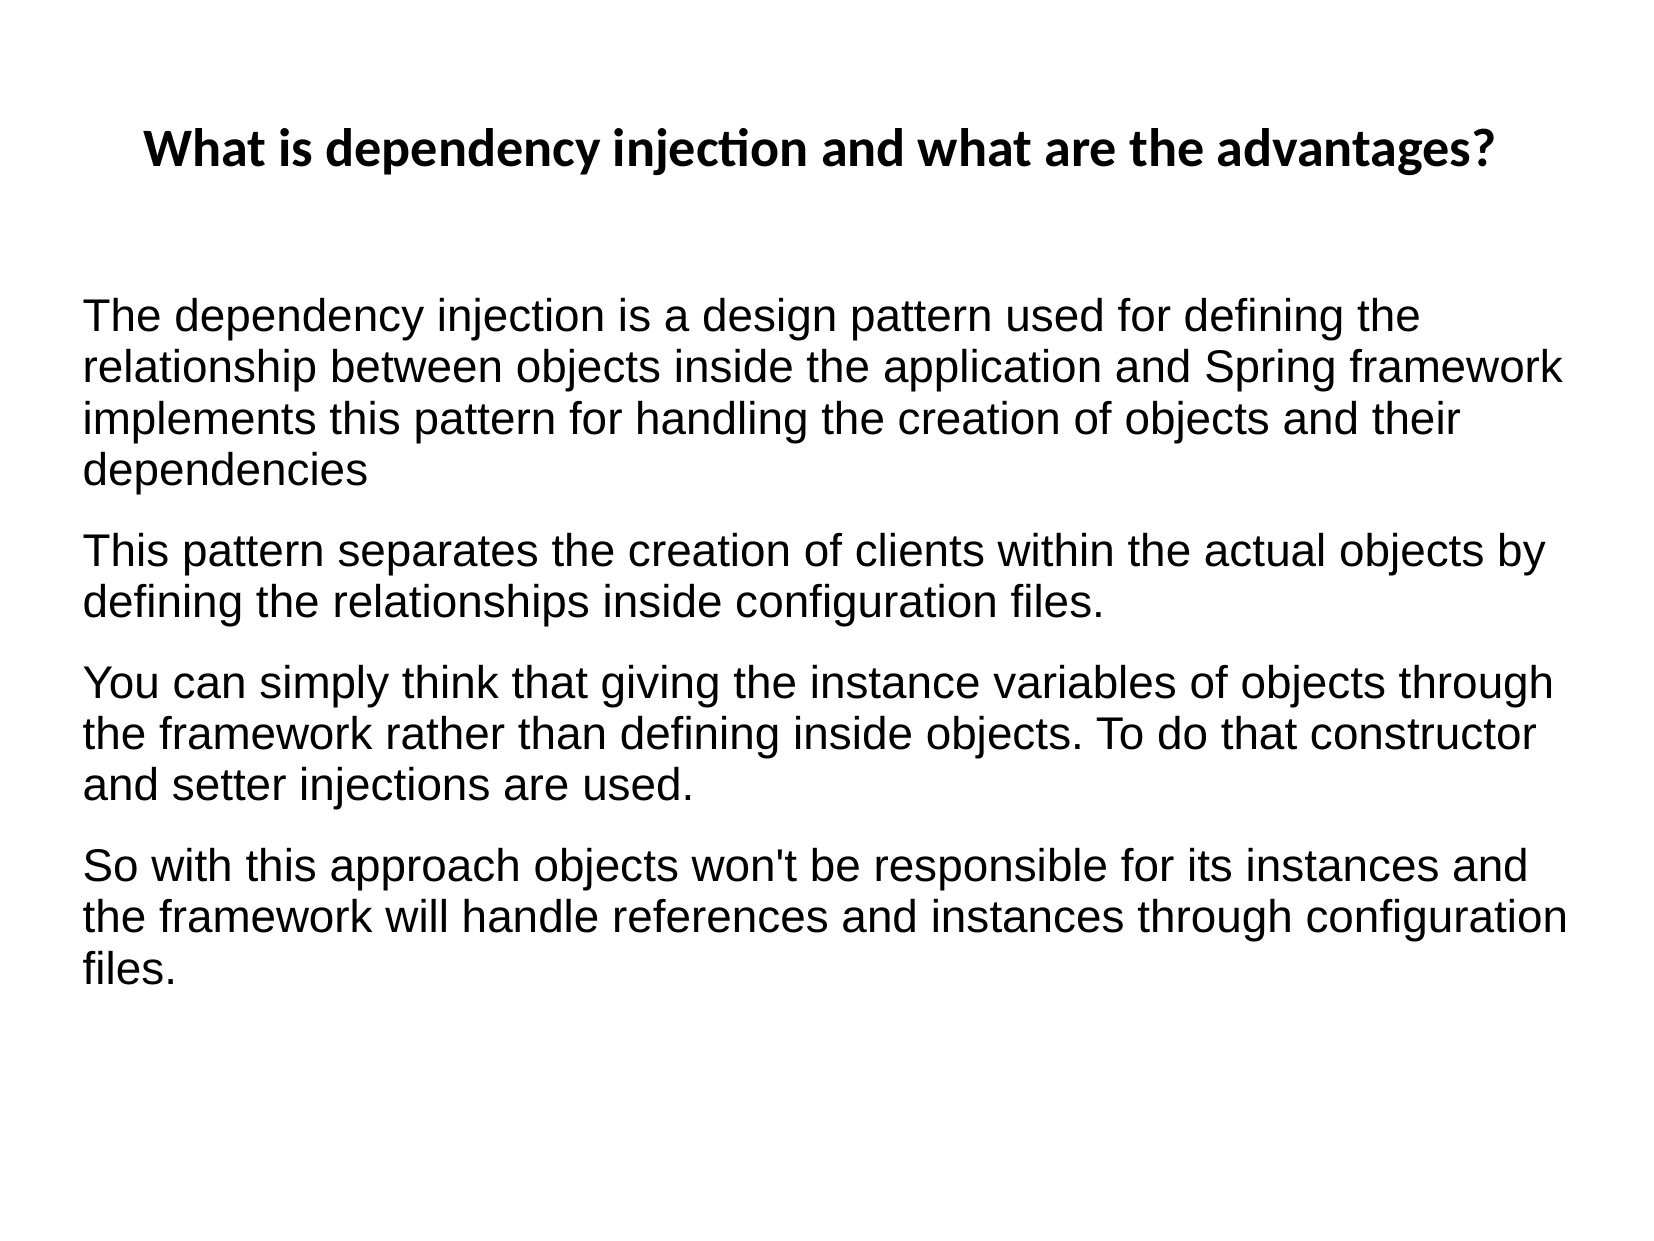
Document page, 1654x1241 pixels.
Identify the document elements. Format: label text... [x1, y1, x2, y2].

title What is dependency injection and what are the advantages? [82, 49, 1571, 257]
list The dependency injection is a design pattern used for defining the relationship between objects inside the application and Spring framework implements this pattern for handling the creation of objects and their dependencies This pattern separates the creation of clients within the actual objects by defining the relationships inside configuration files. You can simply think that giving the instance variables of objects through the framework rather than defining inside objects. To do that constructor and setter injections are used. So with this approach objects won't be responsible for its instances and the framework will handle references and instances through configuration files. [82, 290, 1571, 1153]
